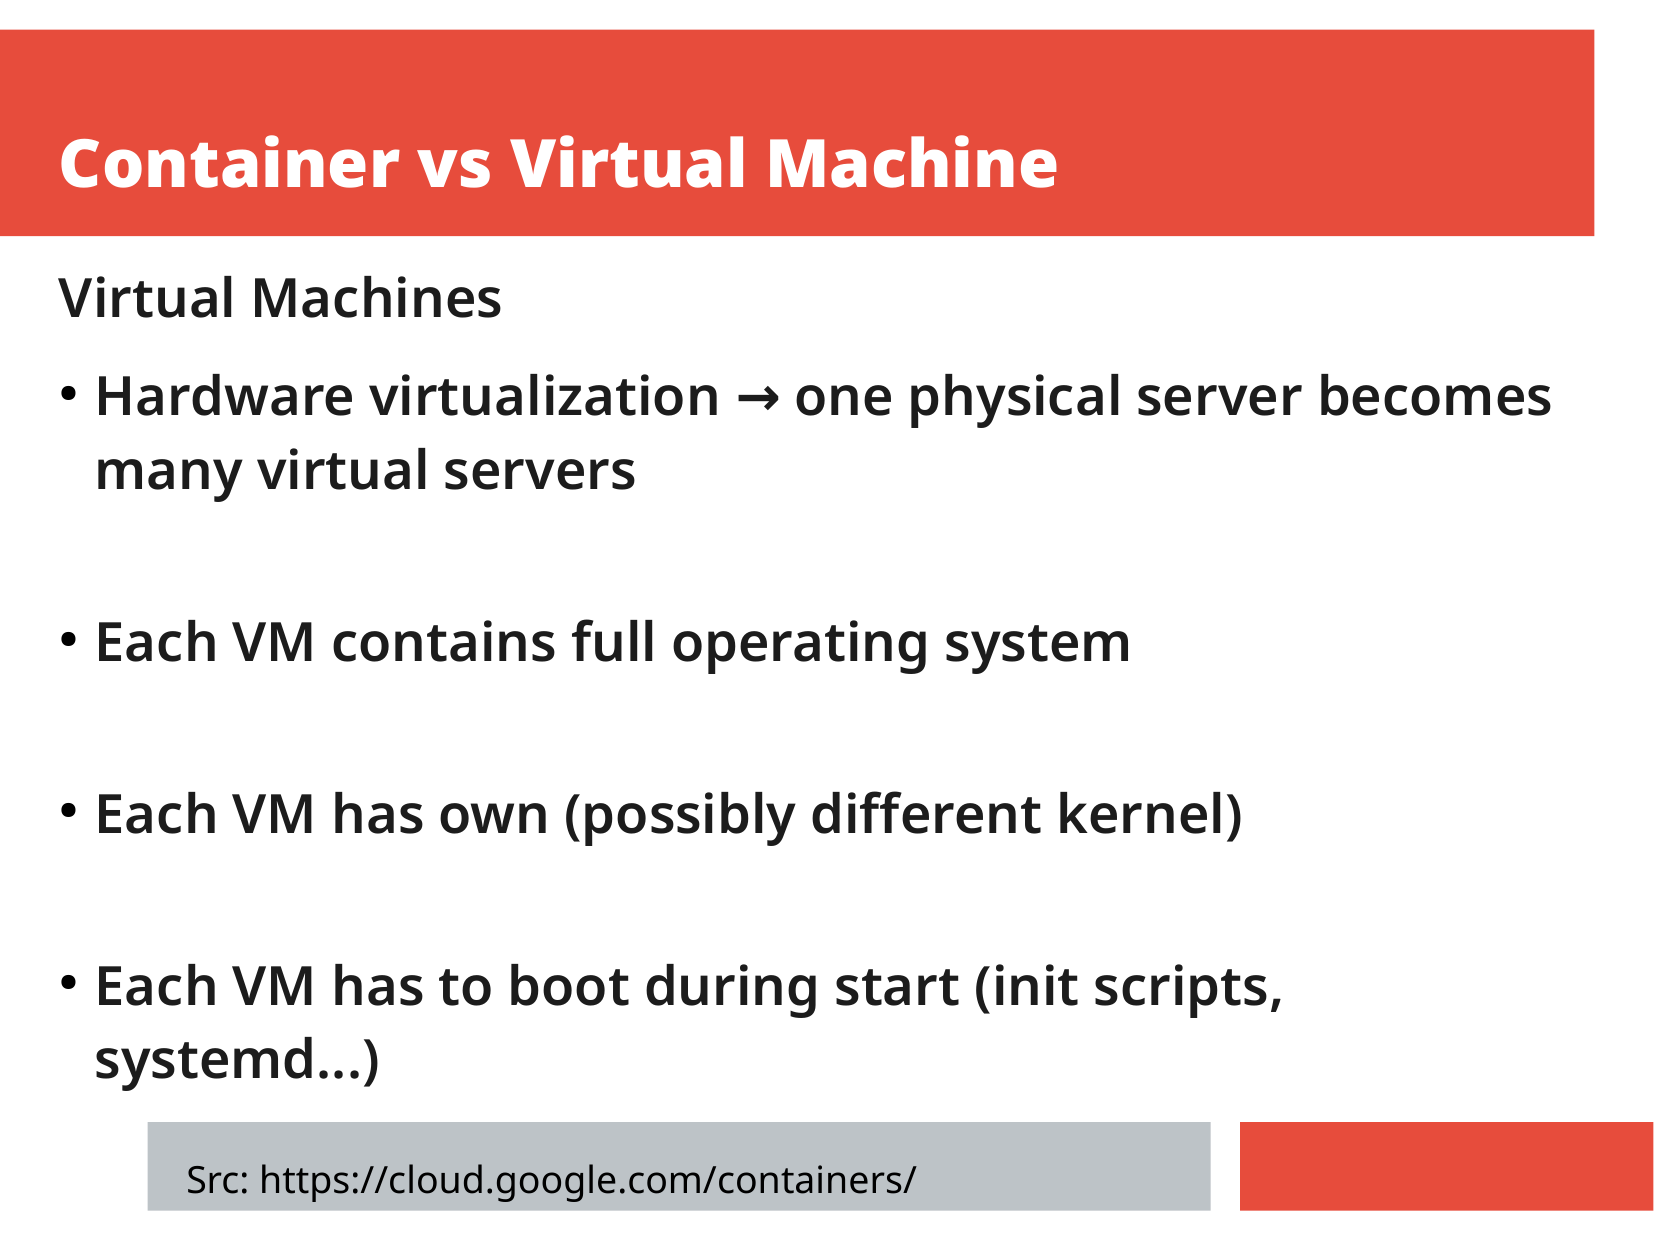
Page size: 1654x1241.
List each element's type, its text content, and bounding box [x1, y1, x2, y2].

title Container vs Virtual Machine [59, 59, 1595, 207]
list Virtual Machines Hardware virtualization → one physical server becomes many virtual servers Each VM contains full operating system Each VM has own (possibly different kernel) Each VM has to boot during start (init scripts, systemd...) [59, 259, 1565, 1099]
text_box Src: https://cloud.google.com/containers/ [171, 1145, 854, 1208]
